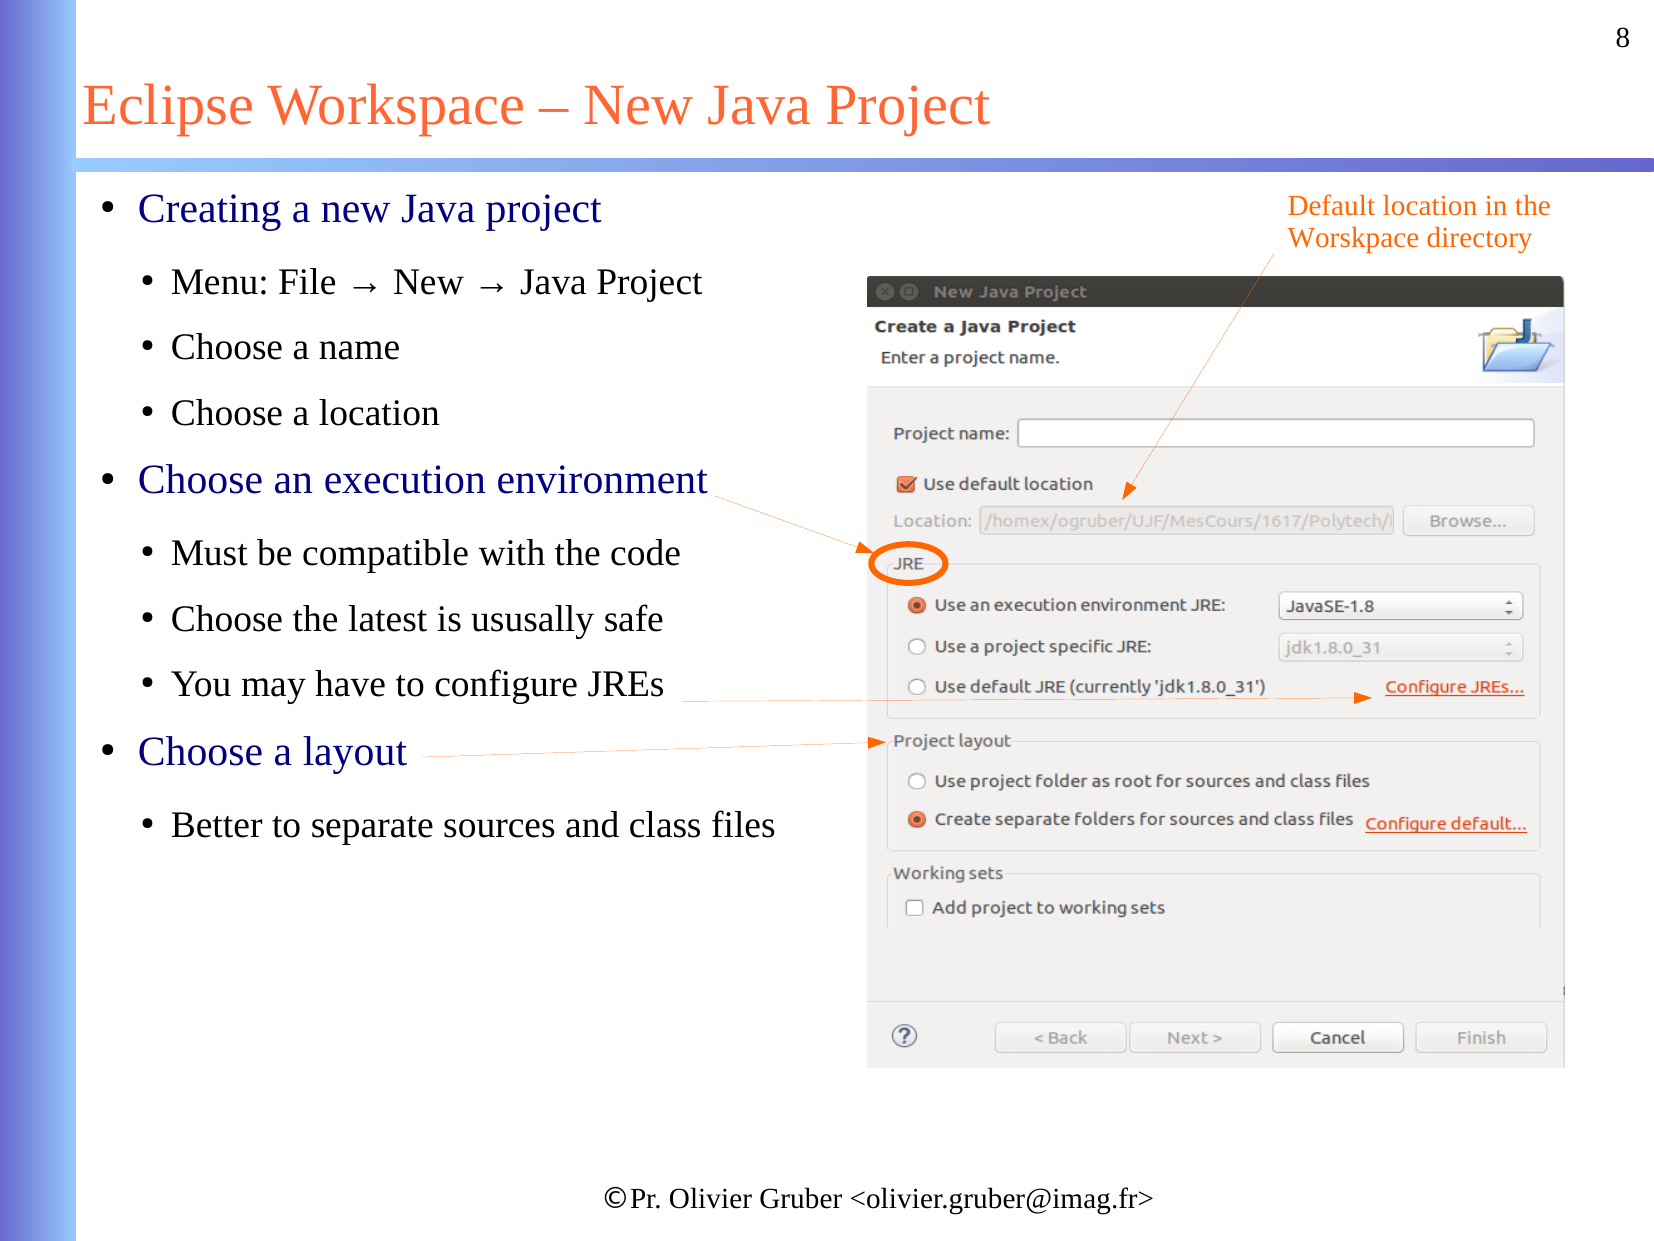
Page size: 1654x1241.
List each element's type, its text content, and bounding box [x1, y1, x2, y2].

picture [867, 276, 1565, 1068]
list Creating a new Java project Menu: File → New → Java Project Choose a name Choose a location Choose an execution environment Must be compatible with the code Choose the latest is ususally safe You may have to configure JREs Choose a layout Better to separate sources and class files [82, 185, 1571, 1129]
title Eclipse Workspace – New Java Project [82, 49, 1571, 161]
picture [875, 548, 942, 579]
text_box Default location in the Worskpace directory [1287, 189, 1559, 256]
